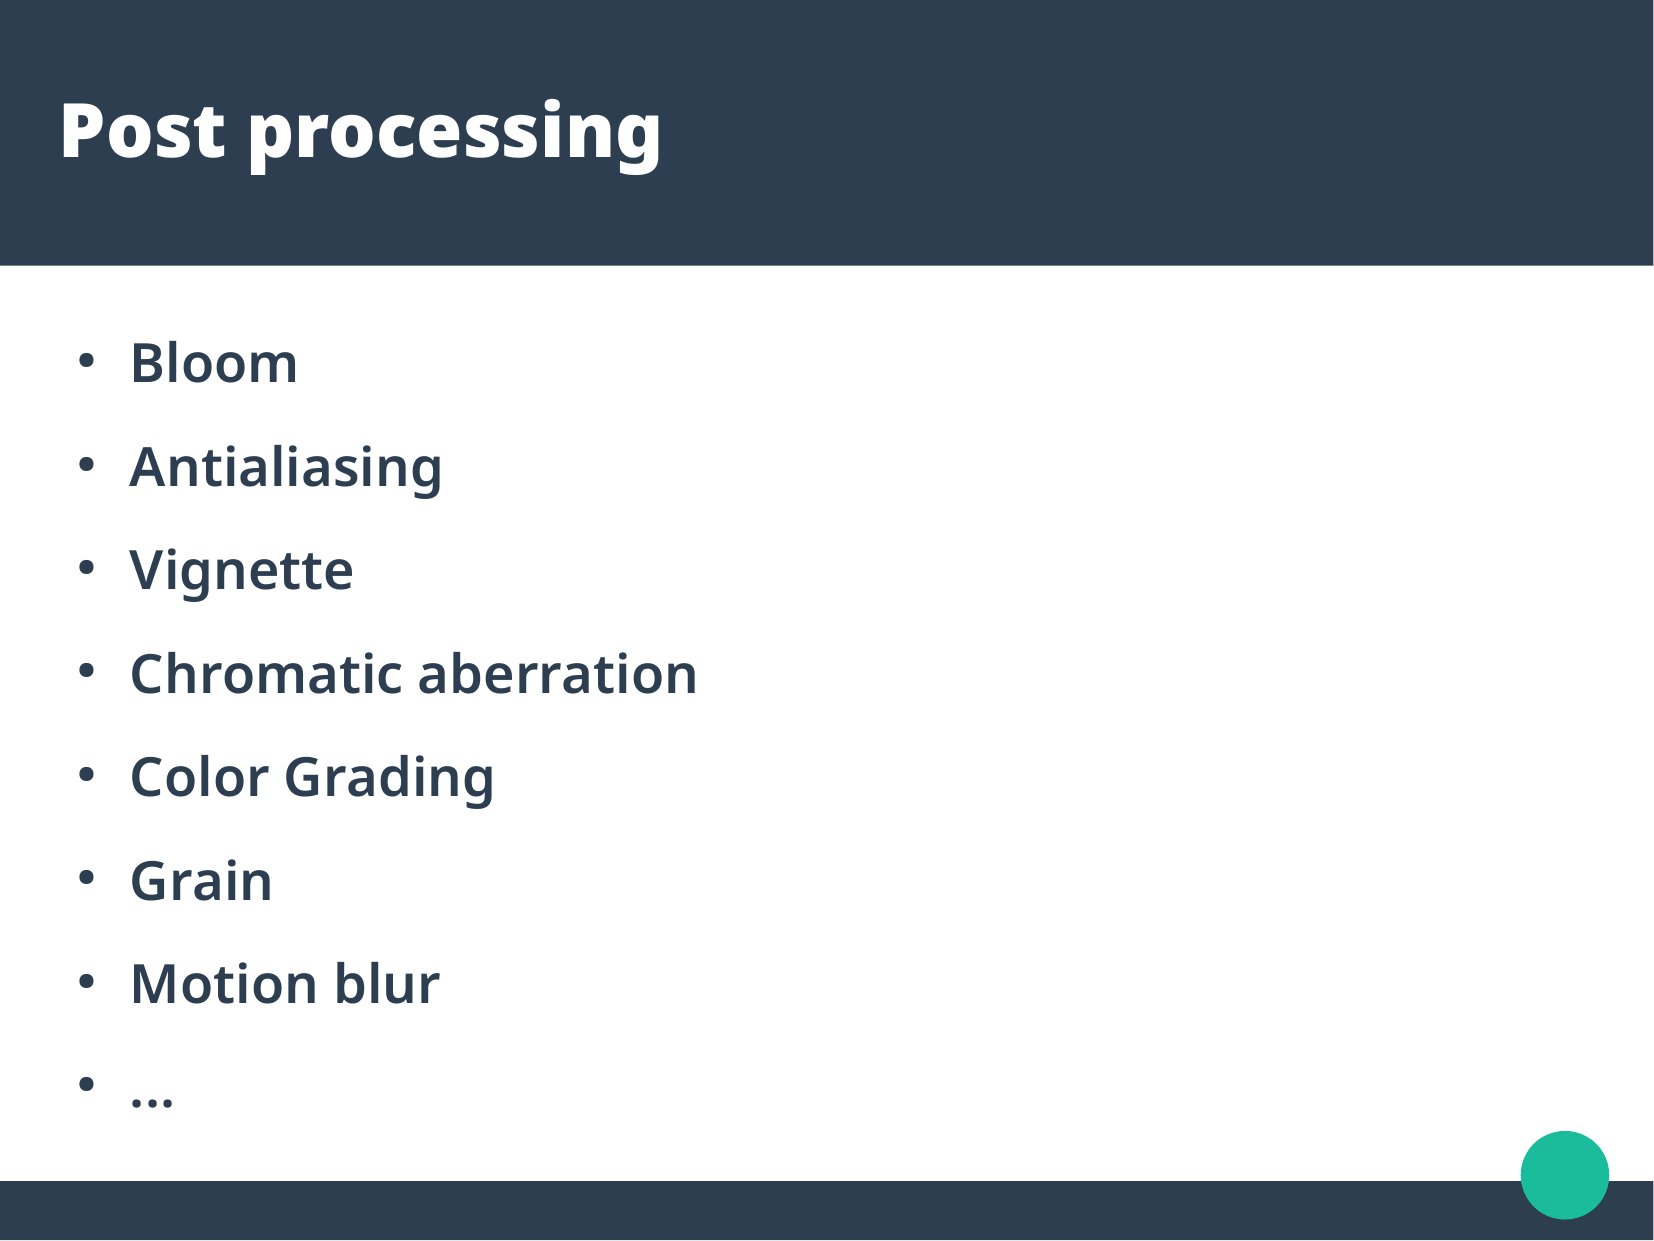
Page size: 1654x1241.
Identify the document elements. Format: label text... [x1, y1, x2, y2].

list Bloom Antialiasing Vignette Chromatic aberration Color Grading Grain Motion blur ... [59, 324, 1595, 1152]
title Post processing [59, 49, 1595, 207]
